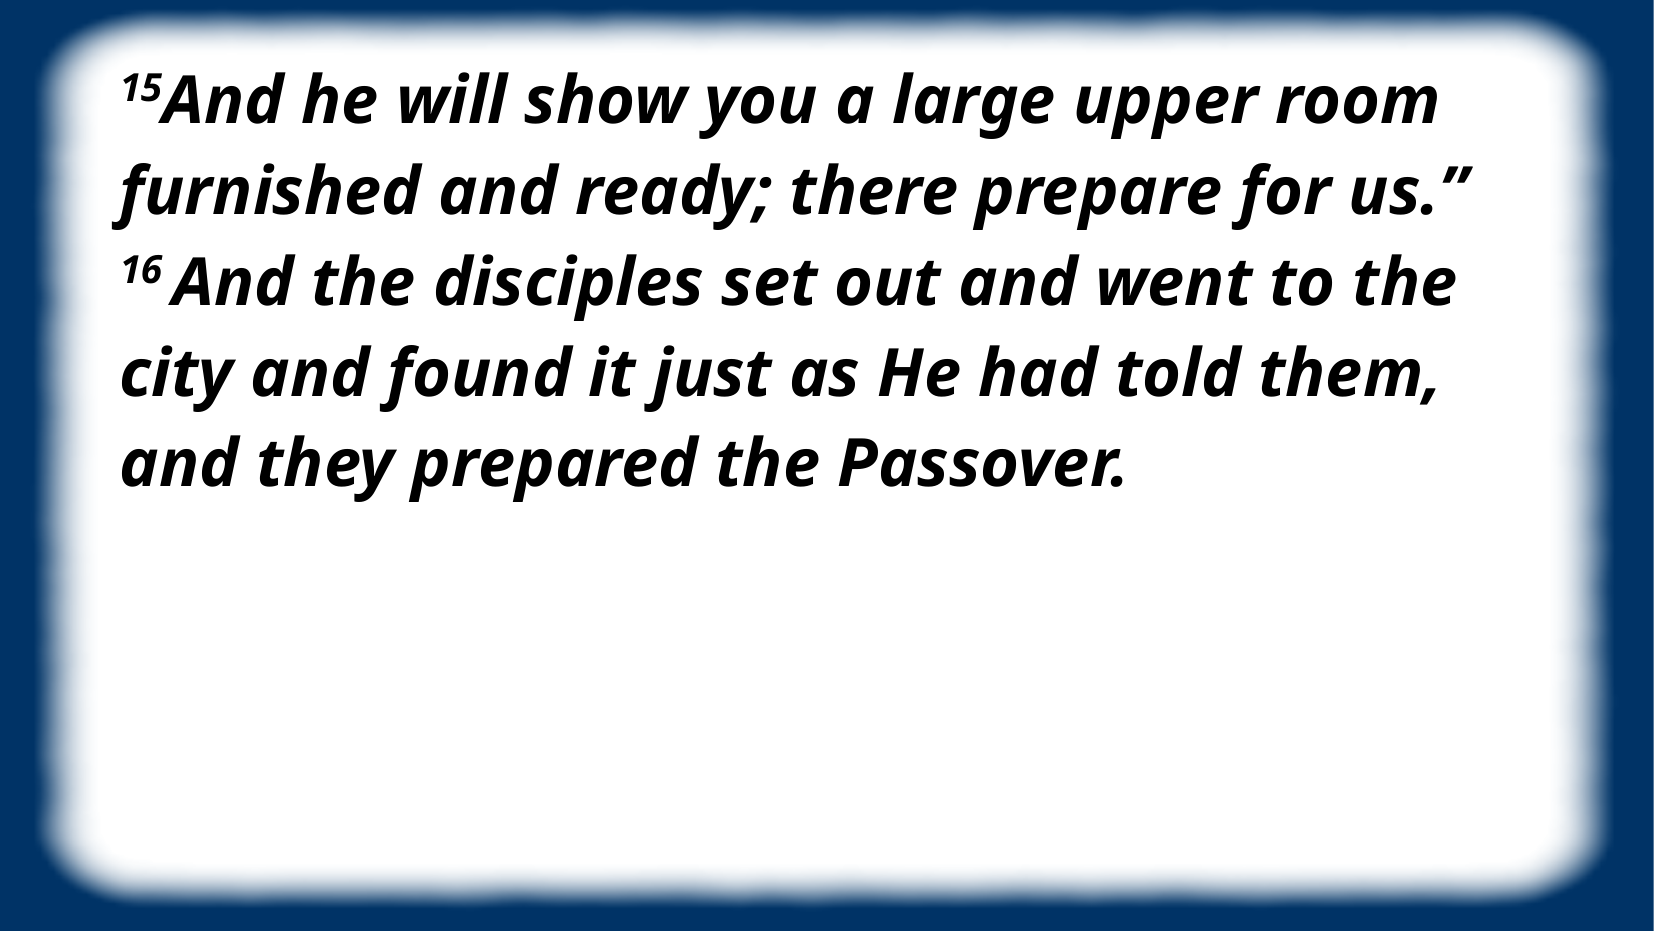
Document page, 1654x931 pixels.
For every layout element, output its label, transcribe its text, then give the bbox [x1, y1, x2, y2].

text_box 15And he will show you a large upper room furnished and ready; there prepare for us.” 16 And the disciples set out and went to the city and found it just as He had told them, and they prepared the Passover. [105, 45, 1546, 504]
picture [0, 0, 1654, 931]
